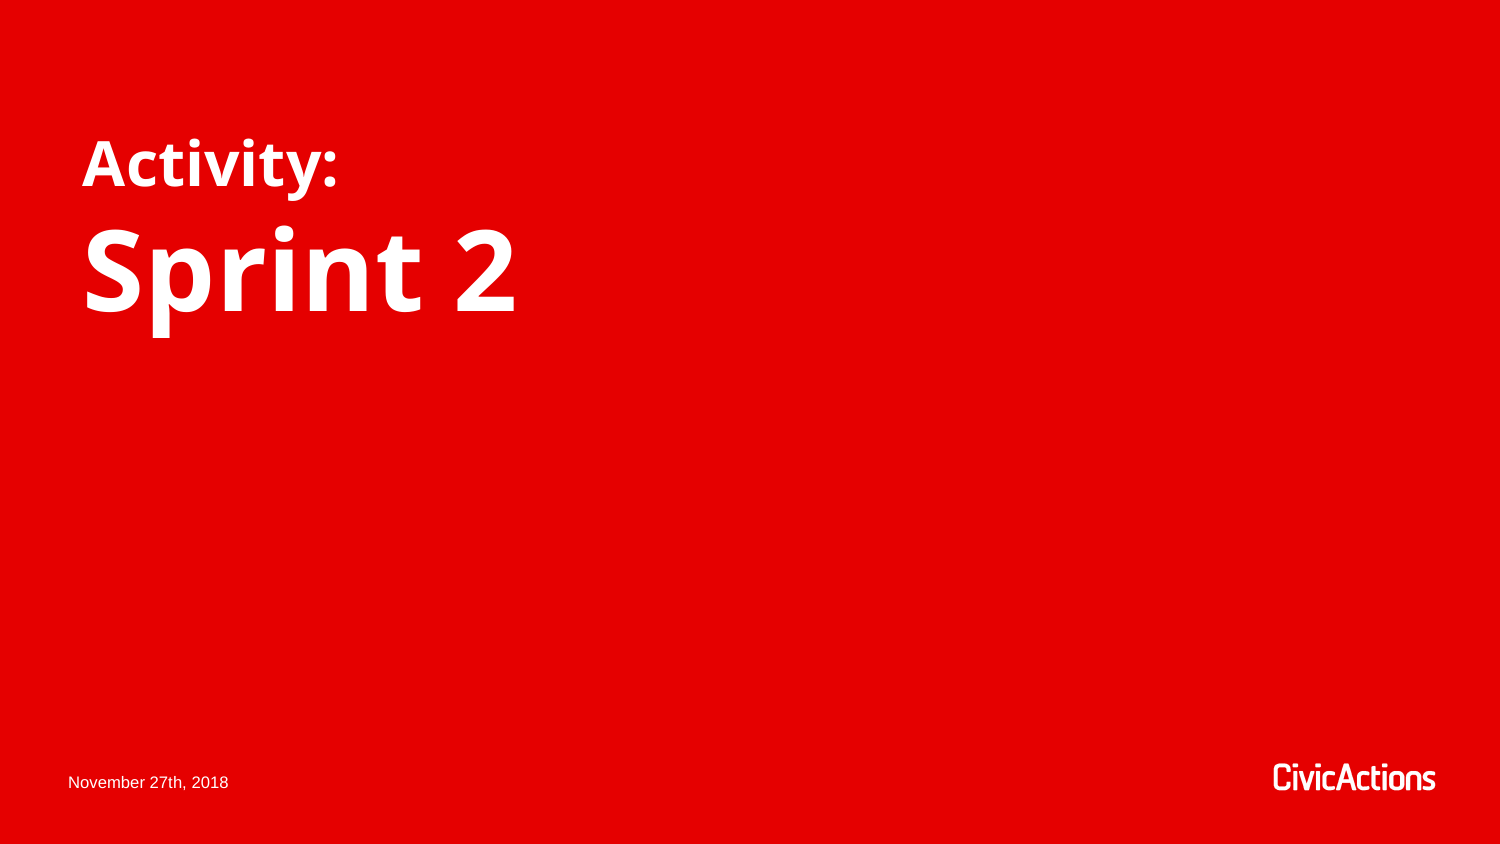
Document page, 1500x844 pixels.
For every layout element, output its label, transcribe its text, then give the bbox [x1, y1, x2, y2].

picture [1271, 758, 1438, 795]
title Activity: Sprint 2 [73, 114, 1354, 470]
